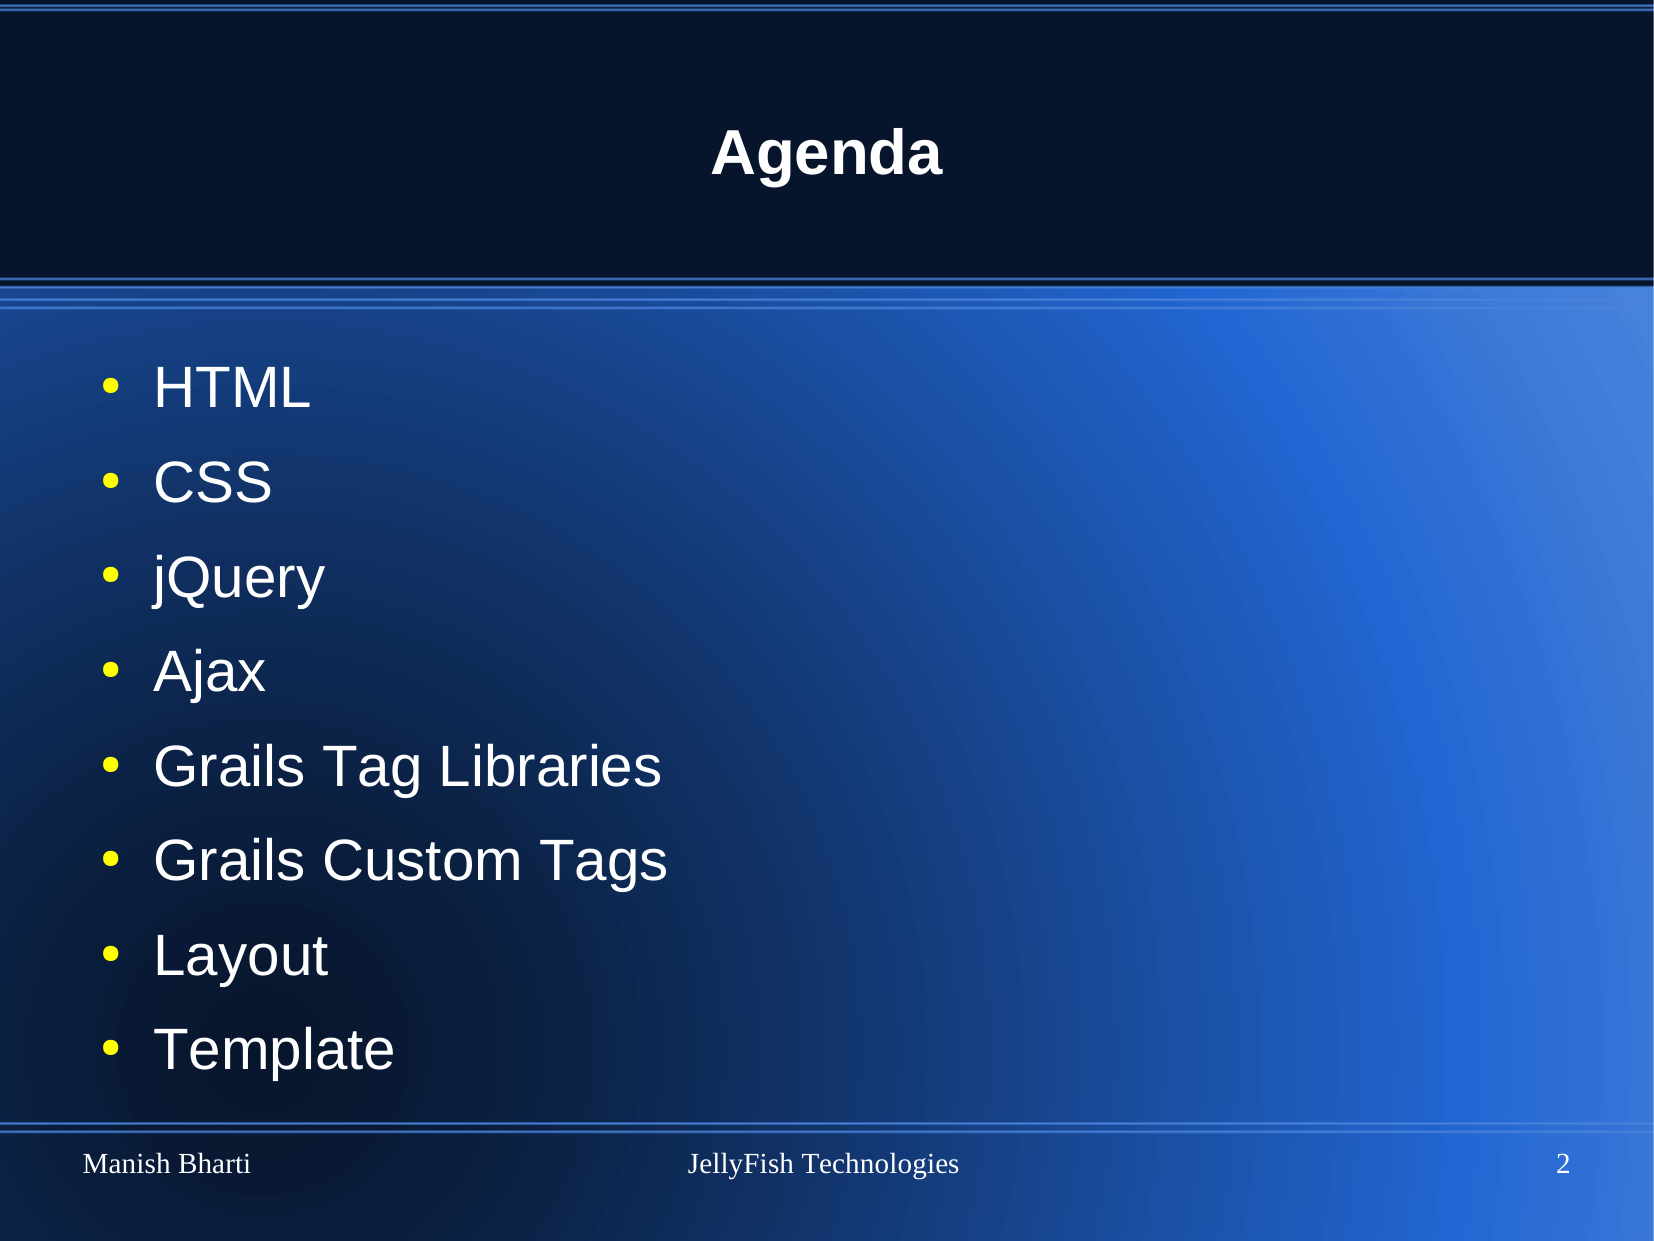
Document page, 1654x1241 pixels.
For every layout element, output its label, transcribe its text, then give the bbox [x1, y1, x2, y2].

picture [0, 0, 1654, 1241]
list HTML CSS jQuery Ajax Grails Tag Libraries Grails Custom Tags Layout Template [82, 355, 1571, 1083]
title Agenda [82, 49, 1571, 257]
